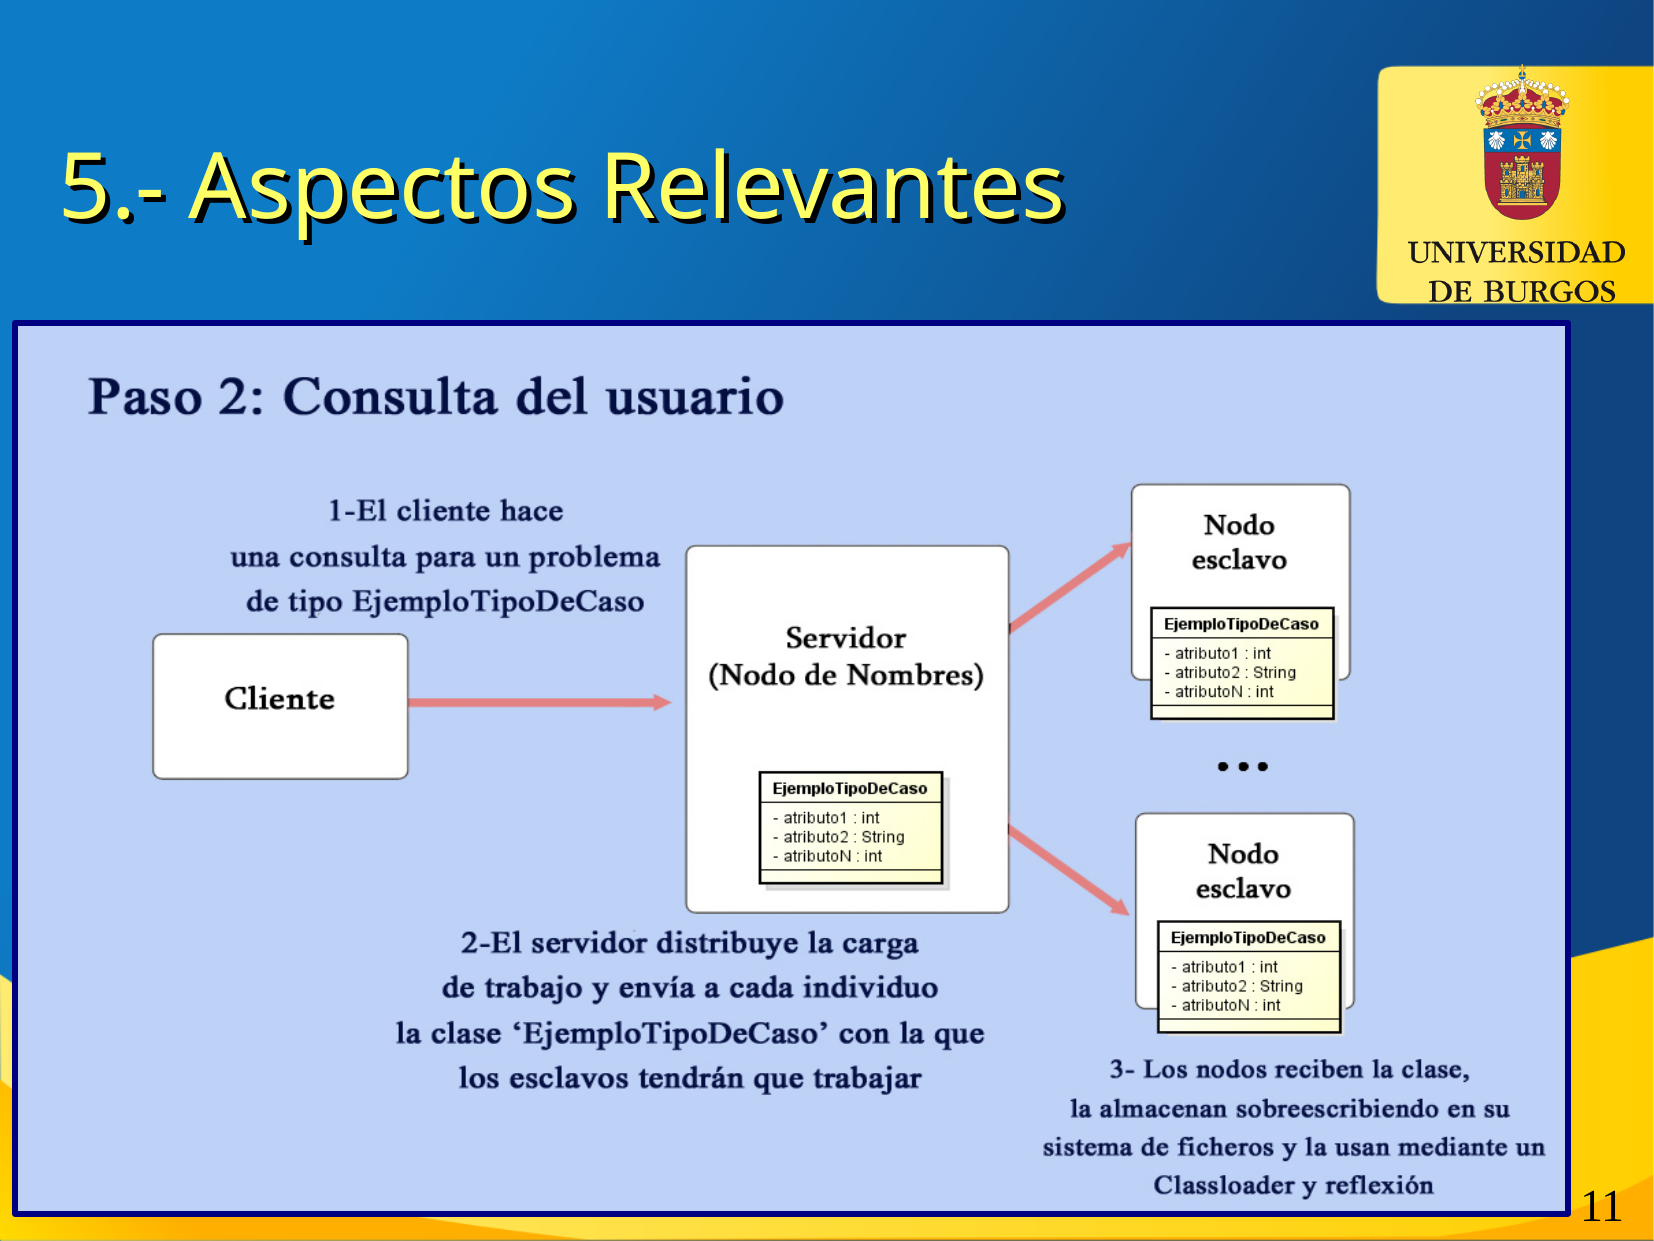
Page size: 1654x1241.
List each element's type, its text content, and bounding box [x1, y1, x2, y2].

picture [0, 0, 1654, 1241]
title 5.- Aspectos Relevantes [59, 70, 1335, 296]
